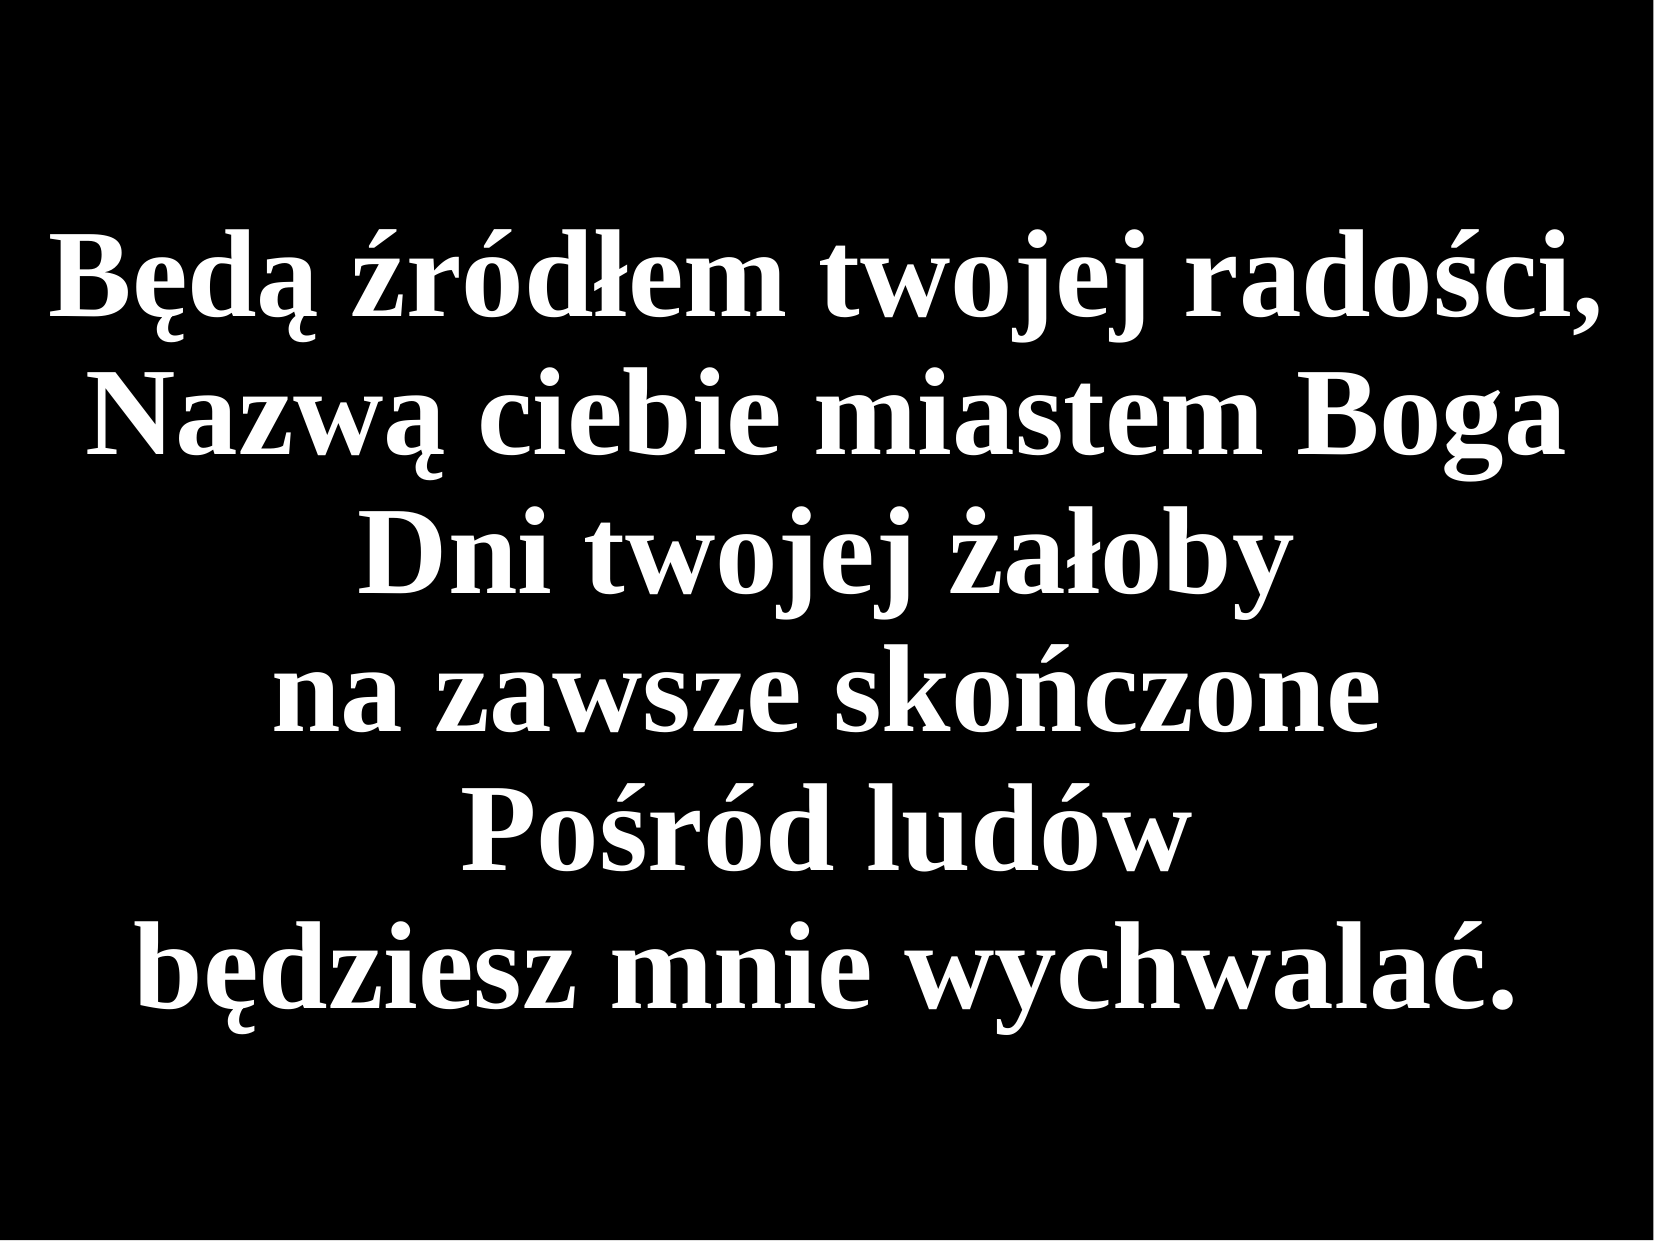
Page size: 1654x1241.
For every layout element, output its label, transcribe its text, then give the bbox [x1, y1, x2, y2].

title Będą źródłem twojej radości, Nazwą ciebie miastem Boga Dni twojej żałoby na zawsze skończone Pośród ludów będziesz mnie wychwalać. [0, 0, 1654, 1241]
